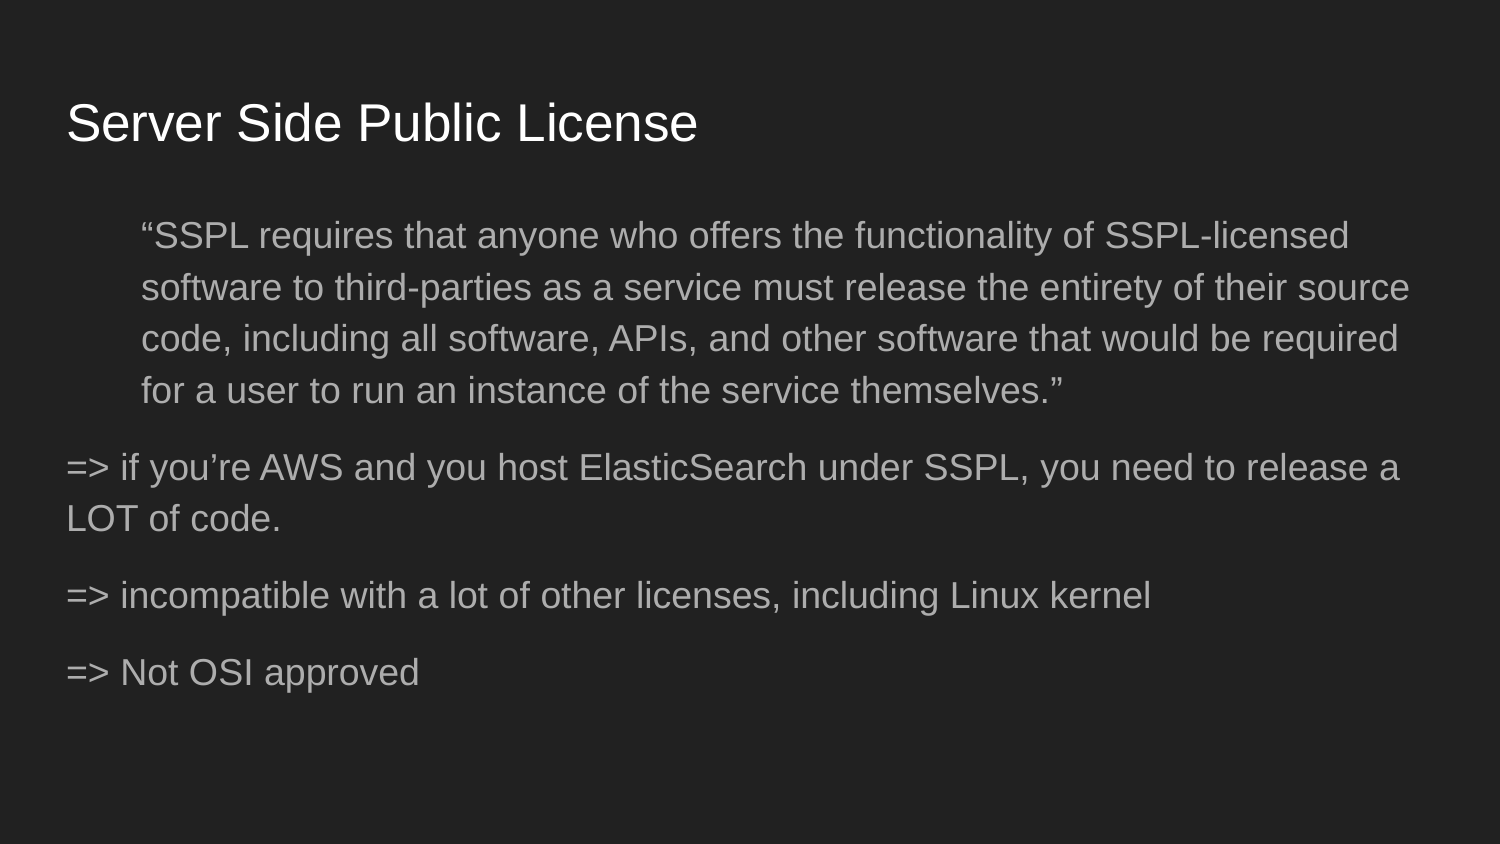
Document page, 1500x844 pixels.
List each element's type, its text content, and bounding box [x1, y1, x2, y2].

list “SSPL requires that anyone who offers the functionality of SSPL-licensed software to third-parties as a service must release the entirety of their source code, including all software, APIs, and other software that would be required for a user to run an instance of the service themselves.” => if you’re AWS and you host ElasticSearch under SSPL, you need to release a LOT of code. => incompatible with a lot of other licenses, including Linux kernel => Not OSI approved [51, 189, 1449, 750]
title Server Side Public License [51, 72, 1449, 167]
